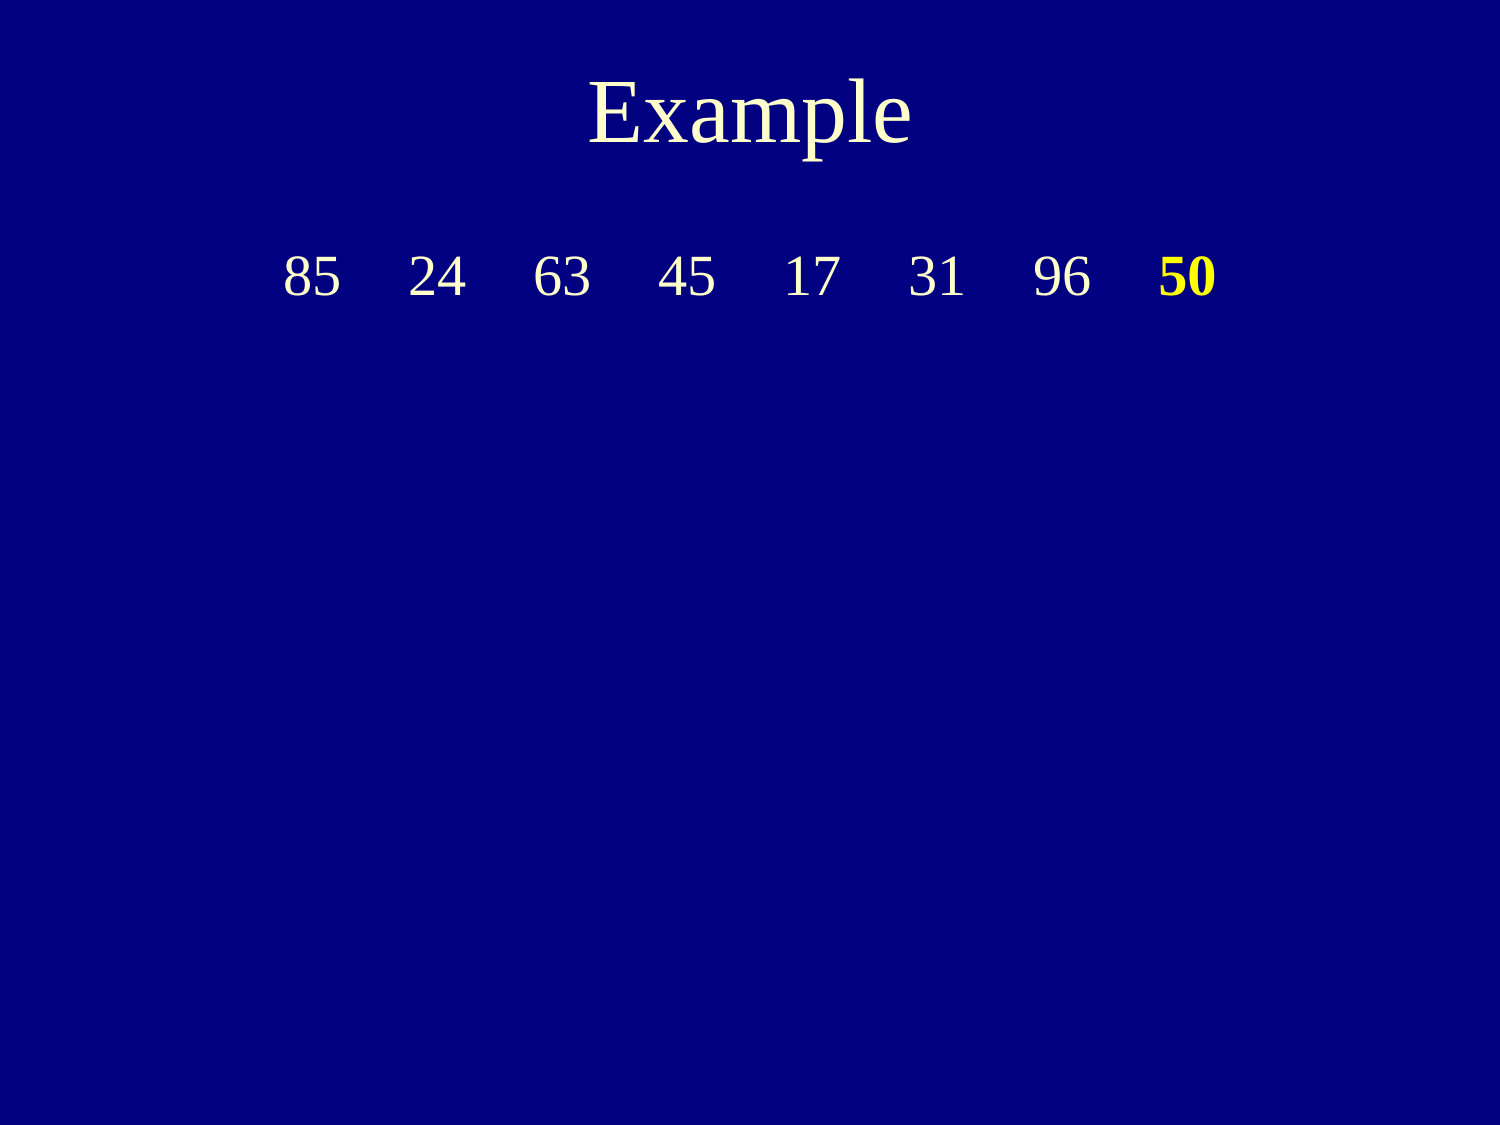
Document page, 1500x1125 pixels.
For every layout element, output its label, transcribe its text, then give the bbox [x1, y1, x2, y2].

table_header 17 [750, 229, 875, 325]
table_header 85 [250, 229, 375, 325]
table_header 50 [1125, 229, 1250, 325]
table_header 63 [500, 229, 625, 325]
table_header 31 [875, 229, 1000, 325]
table_header 45 [625, 229, 750, 325]
title Example [22, 43, 1480, 169]
table_header 96 [1000, 229, 1125, 325]
table_header 24 [375, 229, 500, 325]
